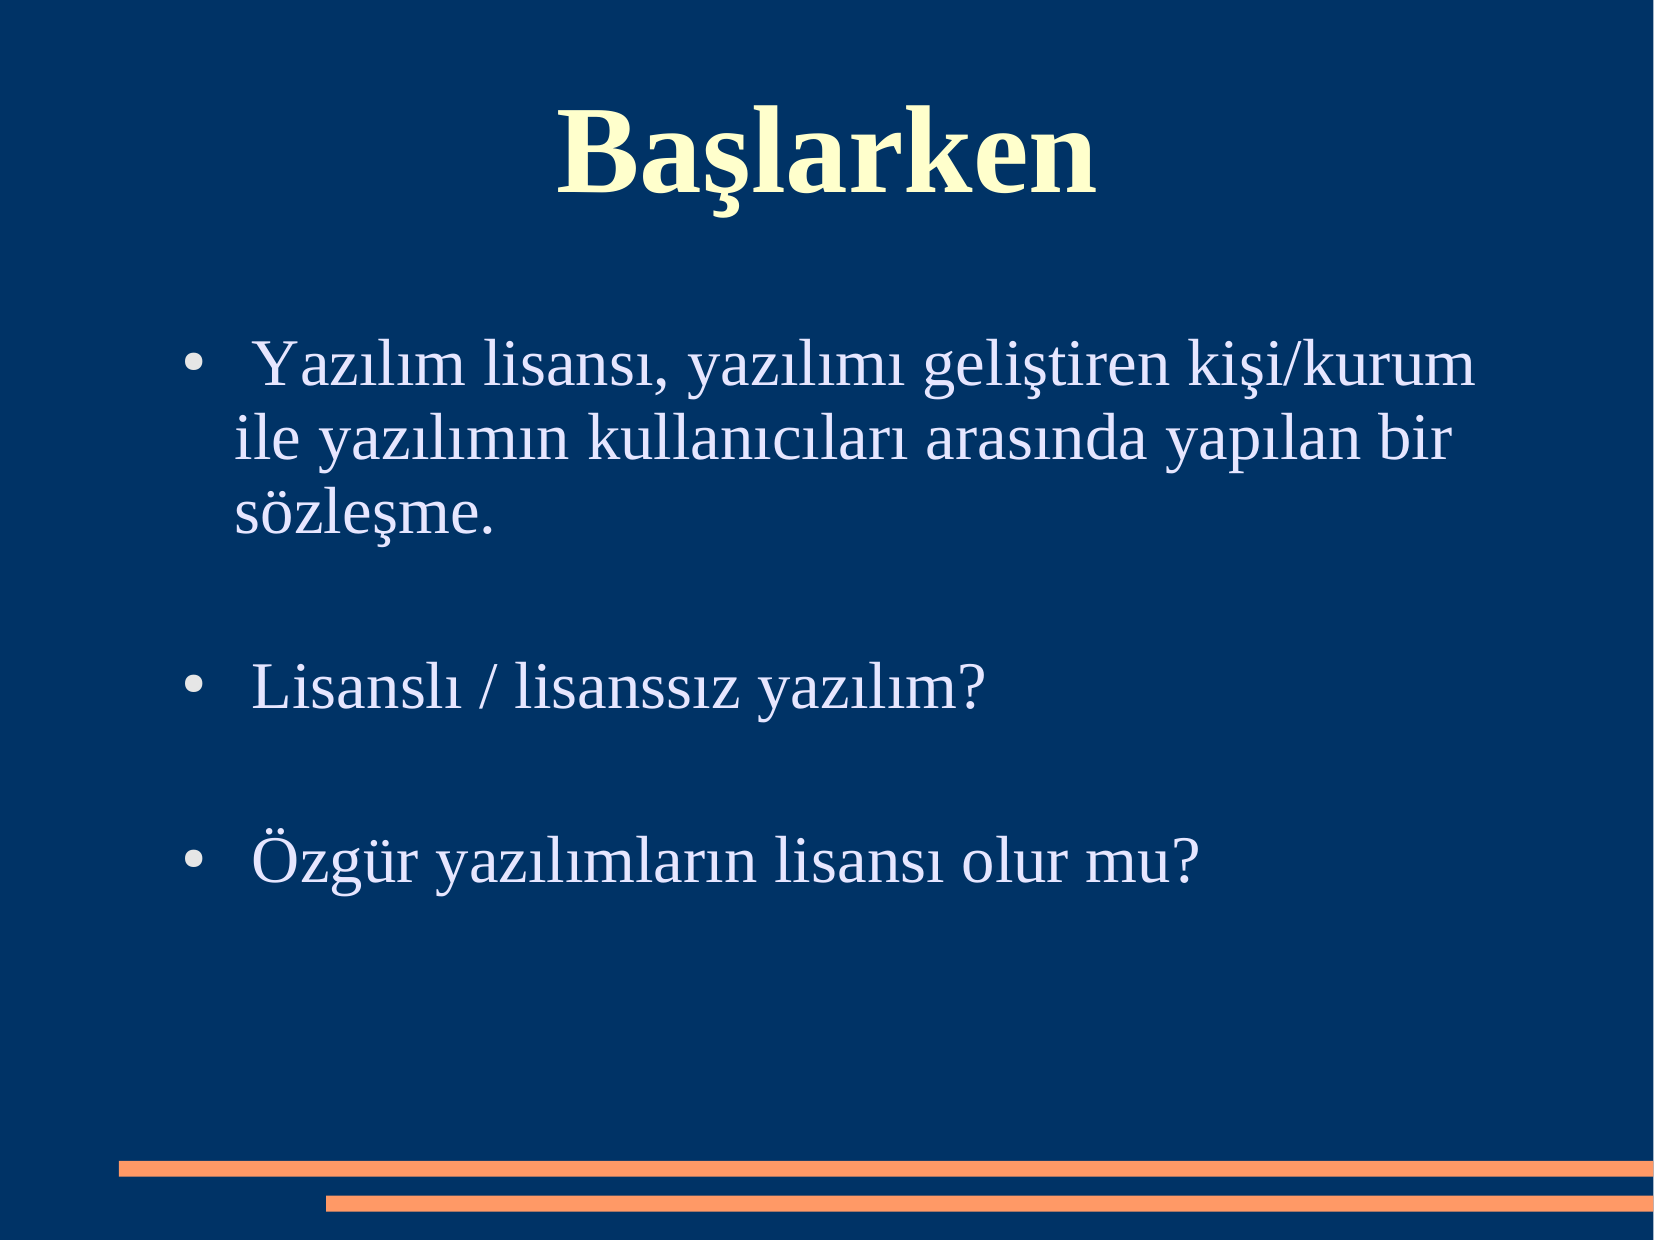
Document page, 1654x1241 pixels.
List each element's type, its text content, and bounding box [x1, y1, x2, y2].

title Başlarken [121, 46, 1534, 254]
list Yazılım lisansı, yazılımı geliştiren kişi/kurum ile yazılımın kullanıcıları arasında yapılan bir sözleşme. Lisanslı / lisanssız yazılım? Özgür yazılımların lisansı olur mu? [164, 326, 1555, 972]
